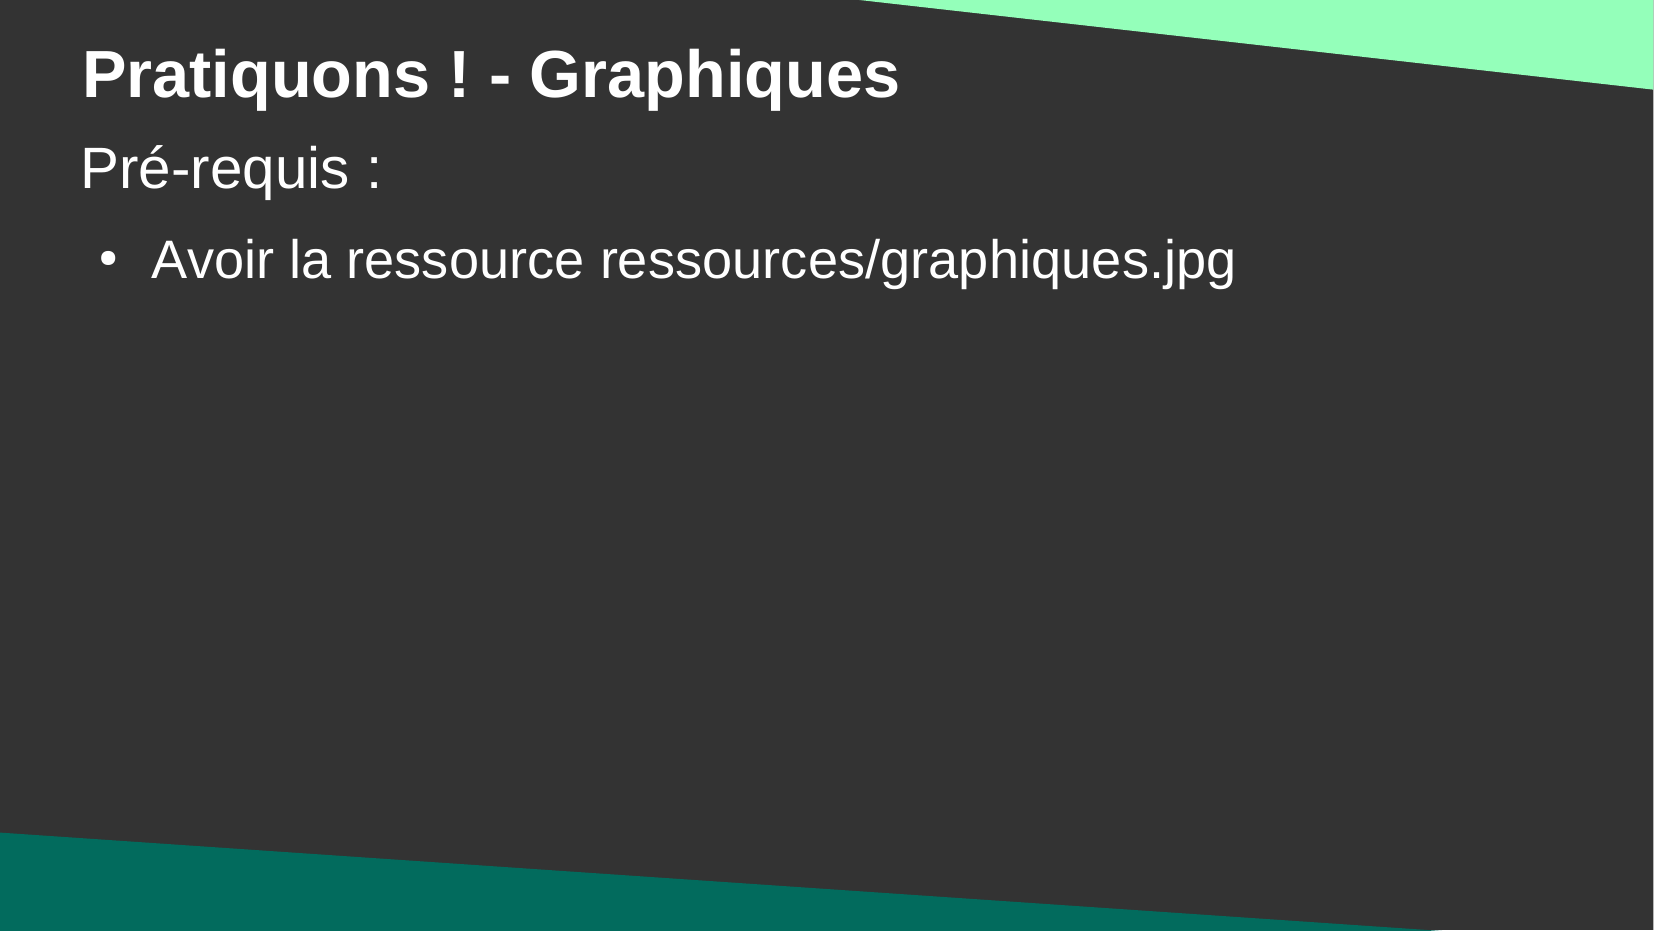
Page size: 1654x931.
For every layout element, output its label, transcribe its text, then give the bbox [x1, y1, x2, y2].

text_box [859, 0, 1654, 90]
title Pratiquons ! - Graphiques [82, 37, 1571, 114]
list Pré-requis : Avoir la ressource ressources/graphiques.jpg [80, 135, 1620, 296]
